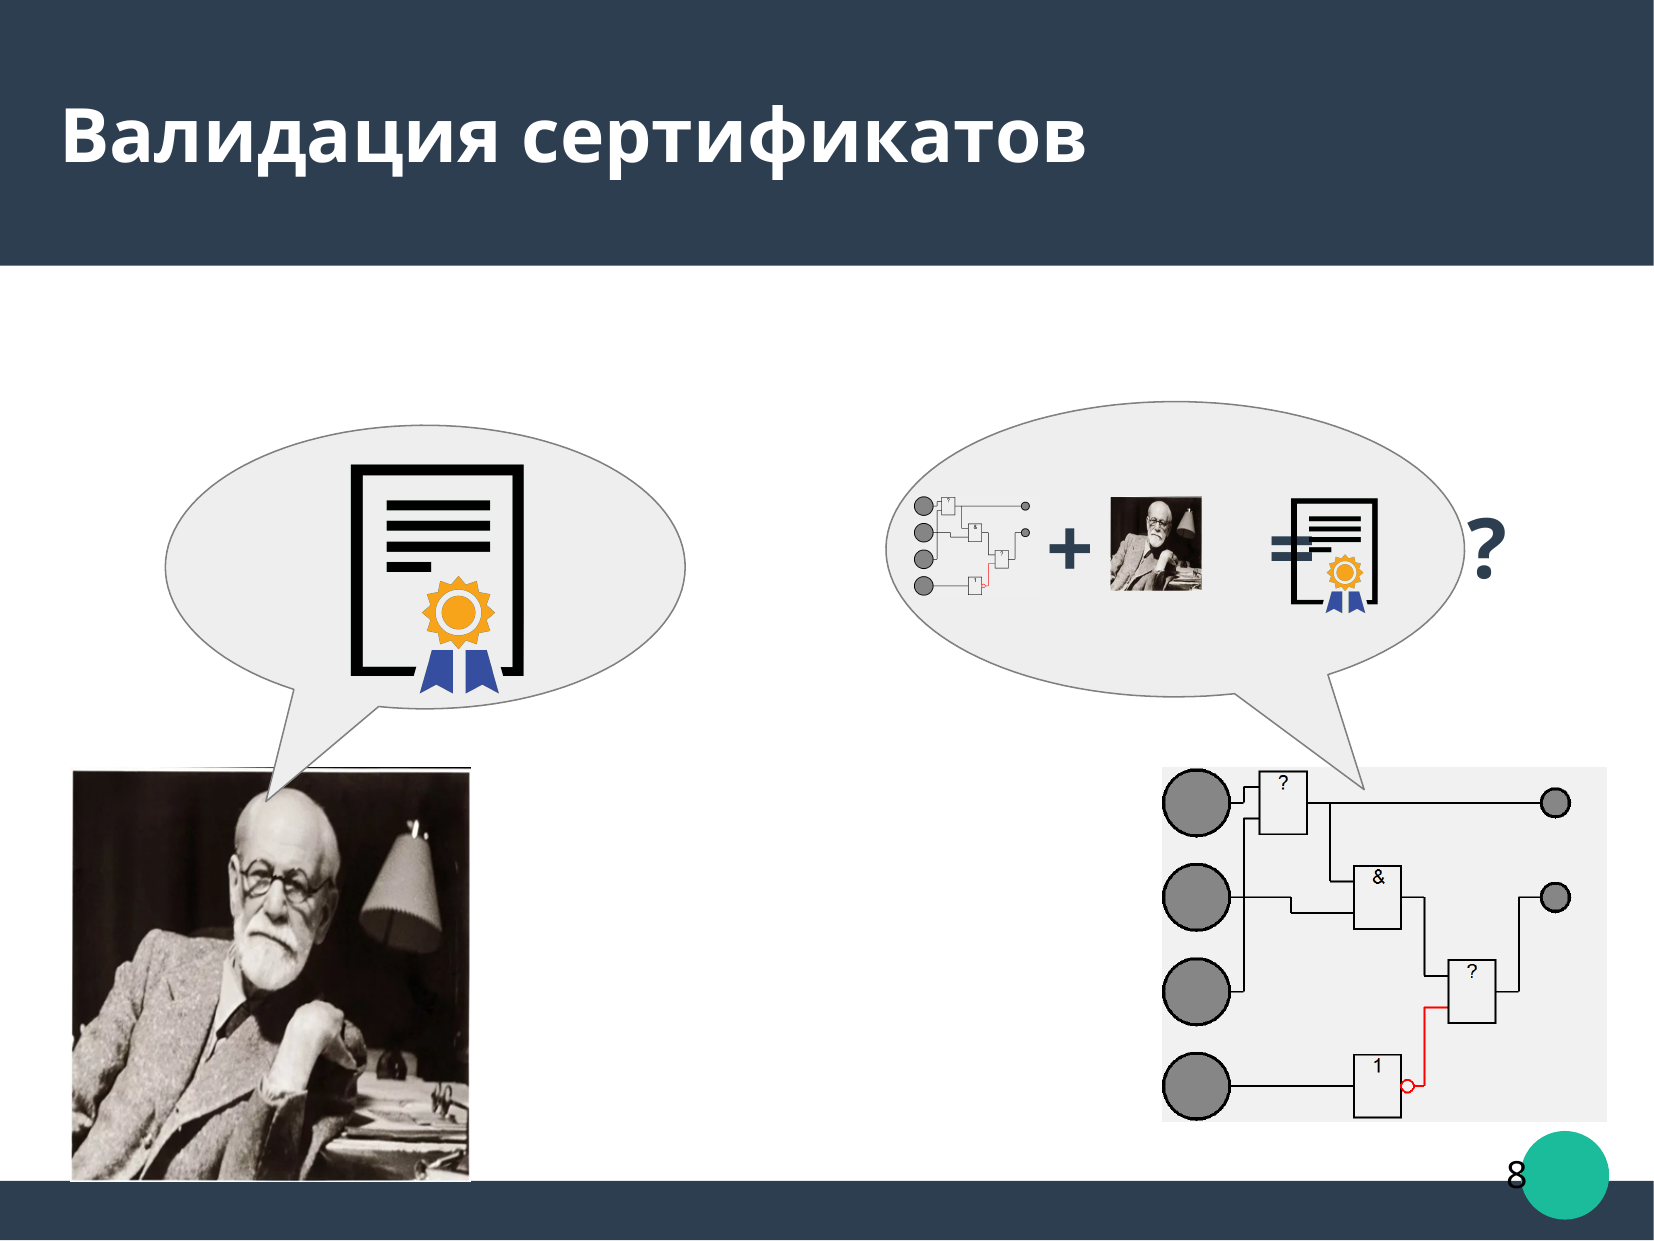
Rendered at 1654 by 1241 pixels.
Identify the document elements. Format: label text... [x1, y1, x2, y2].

title Валидация сертификатов [59, 49, 1595, 207]
list + = ? [1027, 484, 1524, 638]
picture [914, 496, 1027, 596]
picture [319, 460, 556, 697]
picture [1162, 767, 1607, 1122]
picture [1275, 496, 1394, 615]
text_box [165, 425, 686, 802]
picture [70, 767, 471, 1182]
text_box [886, 401, 1435, 790]
